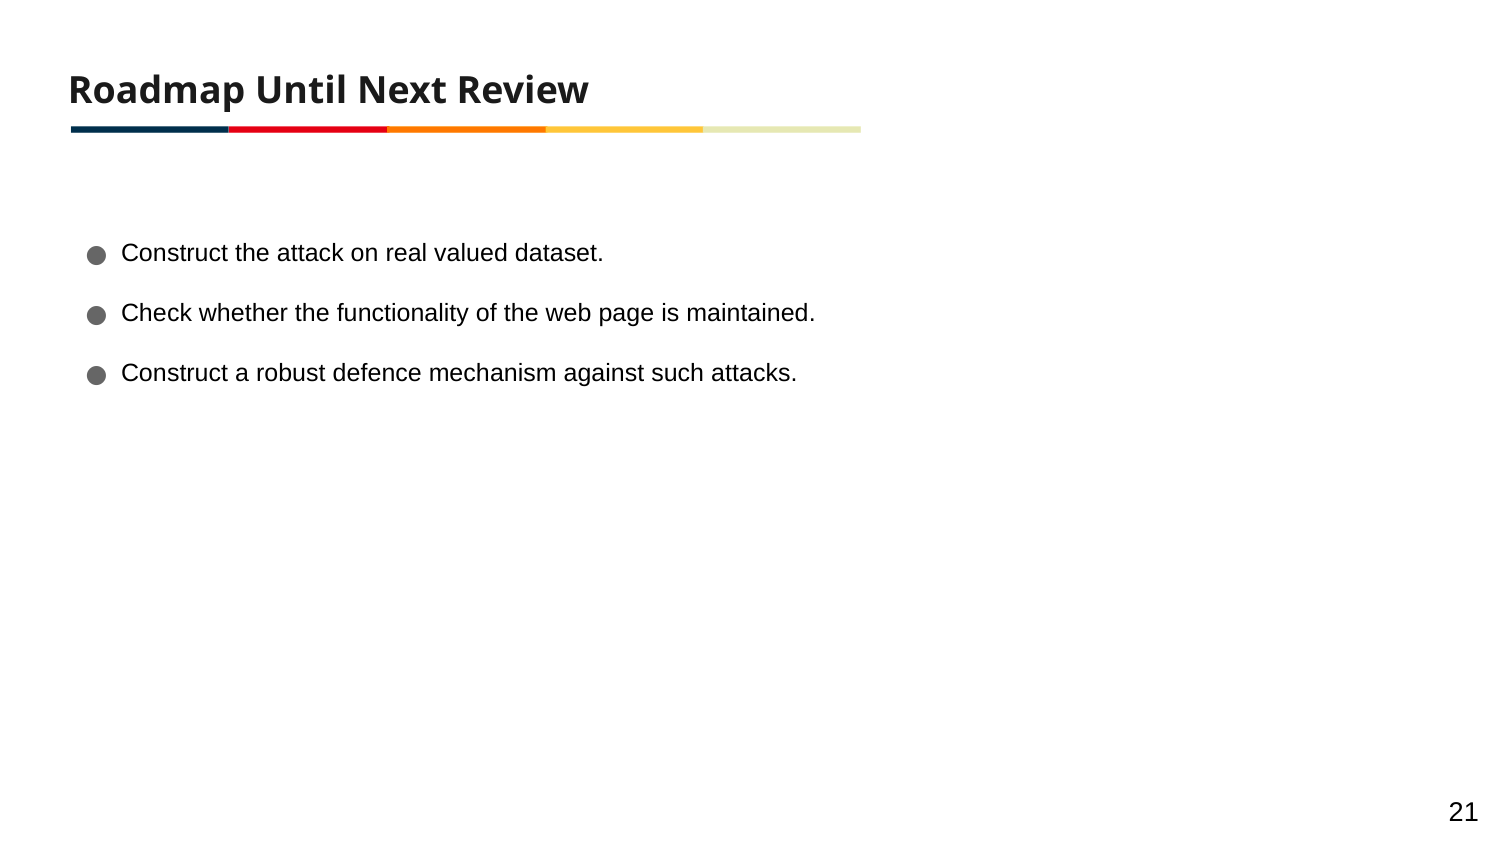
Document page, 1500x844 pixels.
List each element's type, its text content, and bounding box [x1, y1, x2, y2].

slide_number <number> [1403, 779, 1494, 844]
text_box Roadmap Until Next Review [53, 59, 1199, 158]
picture [70, 122, 874, 135]
text_box Construct the attack on real valued dataset. Check whether the functionality of the web page is maintained. Construct a robust defence mechanism against such attacks. [70, 147, 1241, 331]
